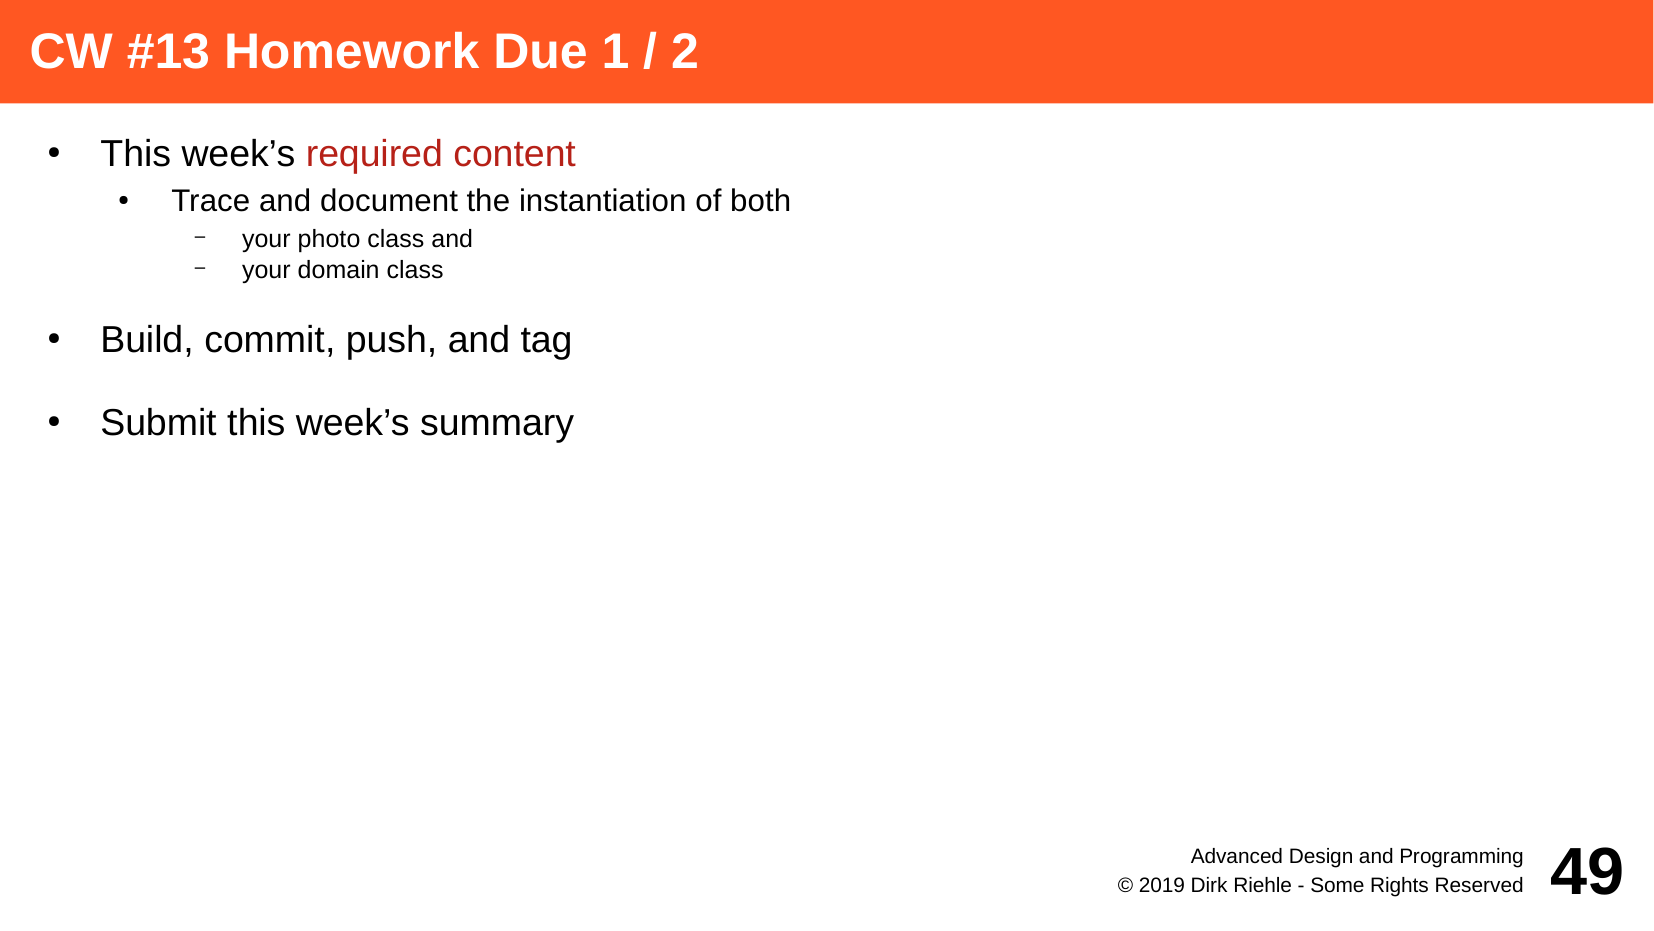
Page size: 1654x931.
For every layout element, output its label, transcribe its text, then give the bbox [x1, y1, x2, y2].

list This week’s required content Trace and document the instantiation of both your photo class and your domain class Build, commit, push, and tag Submit this week’s summary [29, 132, 1625, 813]
title CW #13 Homework Due 1 / 2 [0, 0, 1654, 104]
